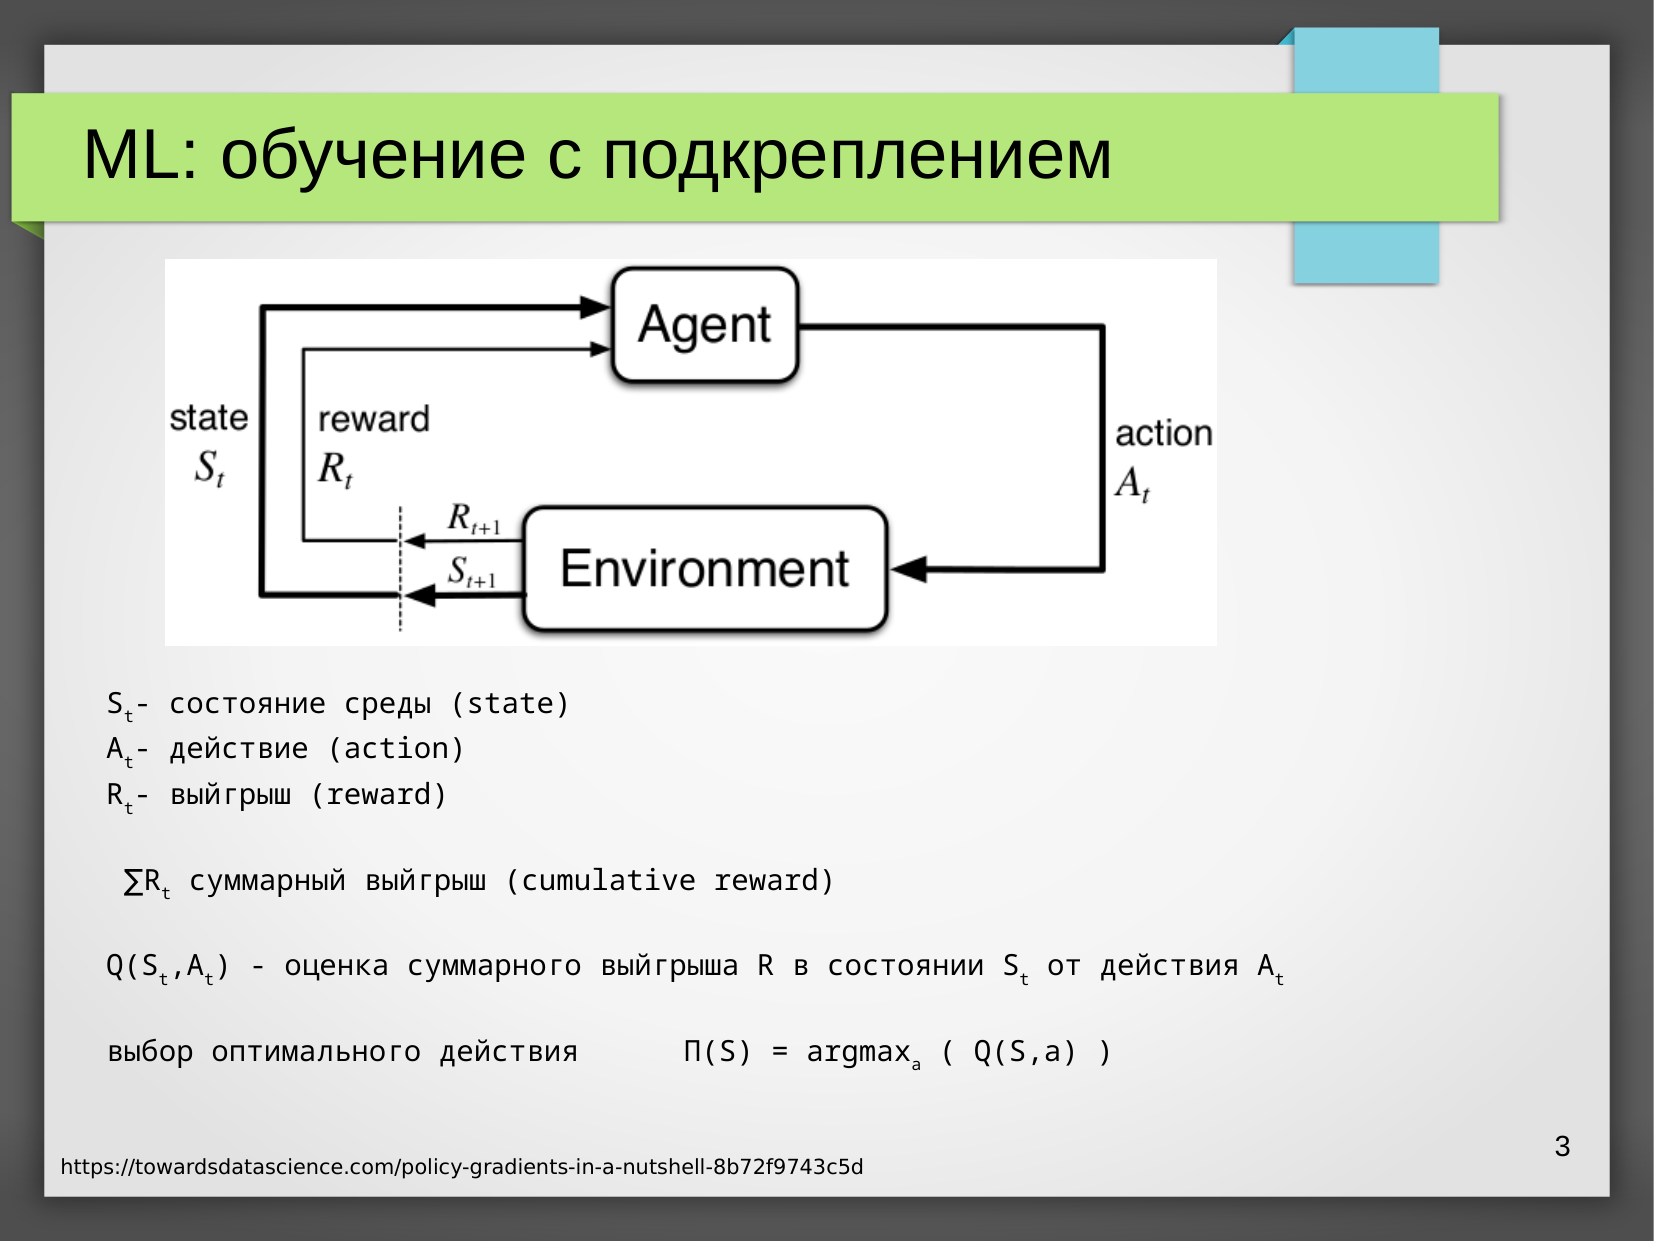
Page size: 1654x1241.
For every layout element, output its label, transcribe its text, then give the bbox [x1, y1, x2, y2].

text_box https://towardsdatascience.com/policy-gradients-in-a-nutshell-8b72f9743c5d [45, 1147, 908, 1195]
title St- состояние среды (state) At- действие (action) Rt- выйгрыш (reward) ∑Rt суммарный выйгрыш (cumulative reward) Q(St,At) - оценка суммарного выйгрыша R в состоянии St от действия At выбор оптимального действия П(S) = argmaxа ( Q(S,a) ) [106, 685, 1418, 1113]
picture [0, 0, 1654, 1241]
title ML: обучение с подкреплением [82, 94, 1264, 213]
